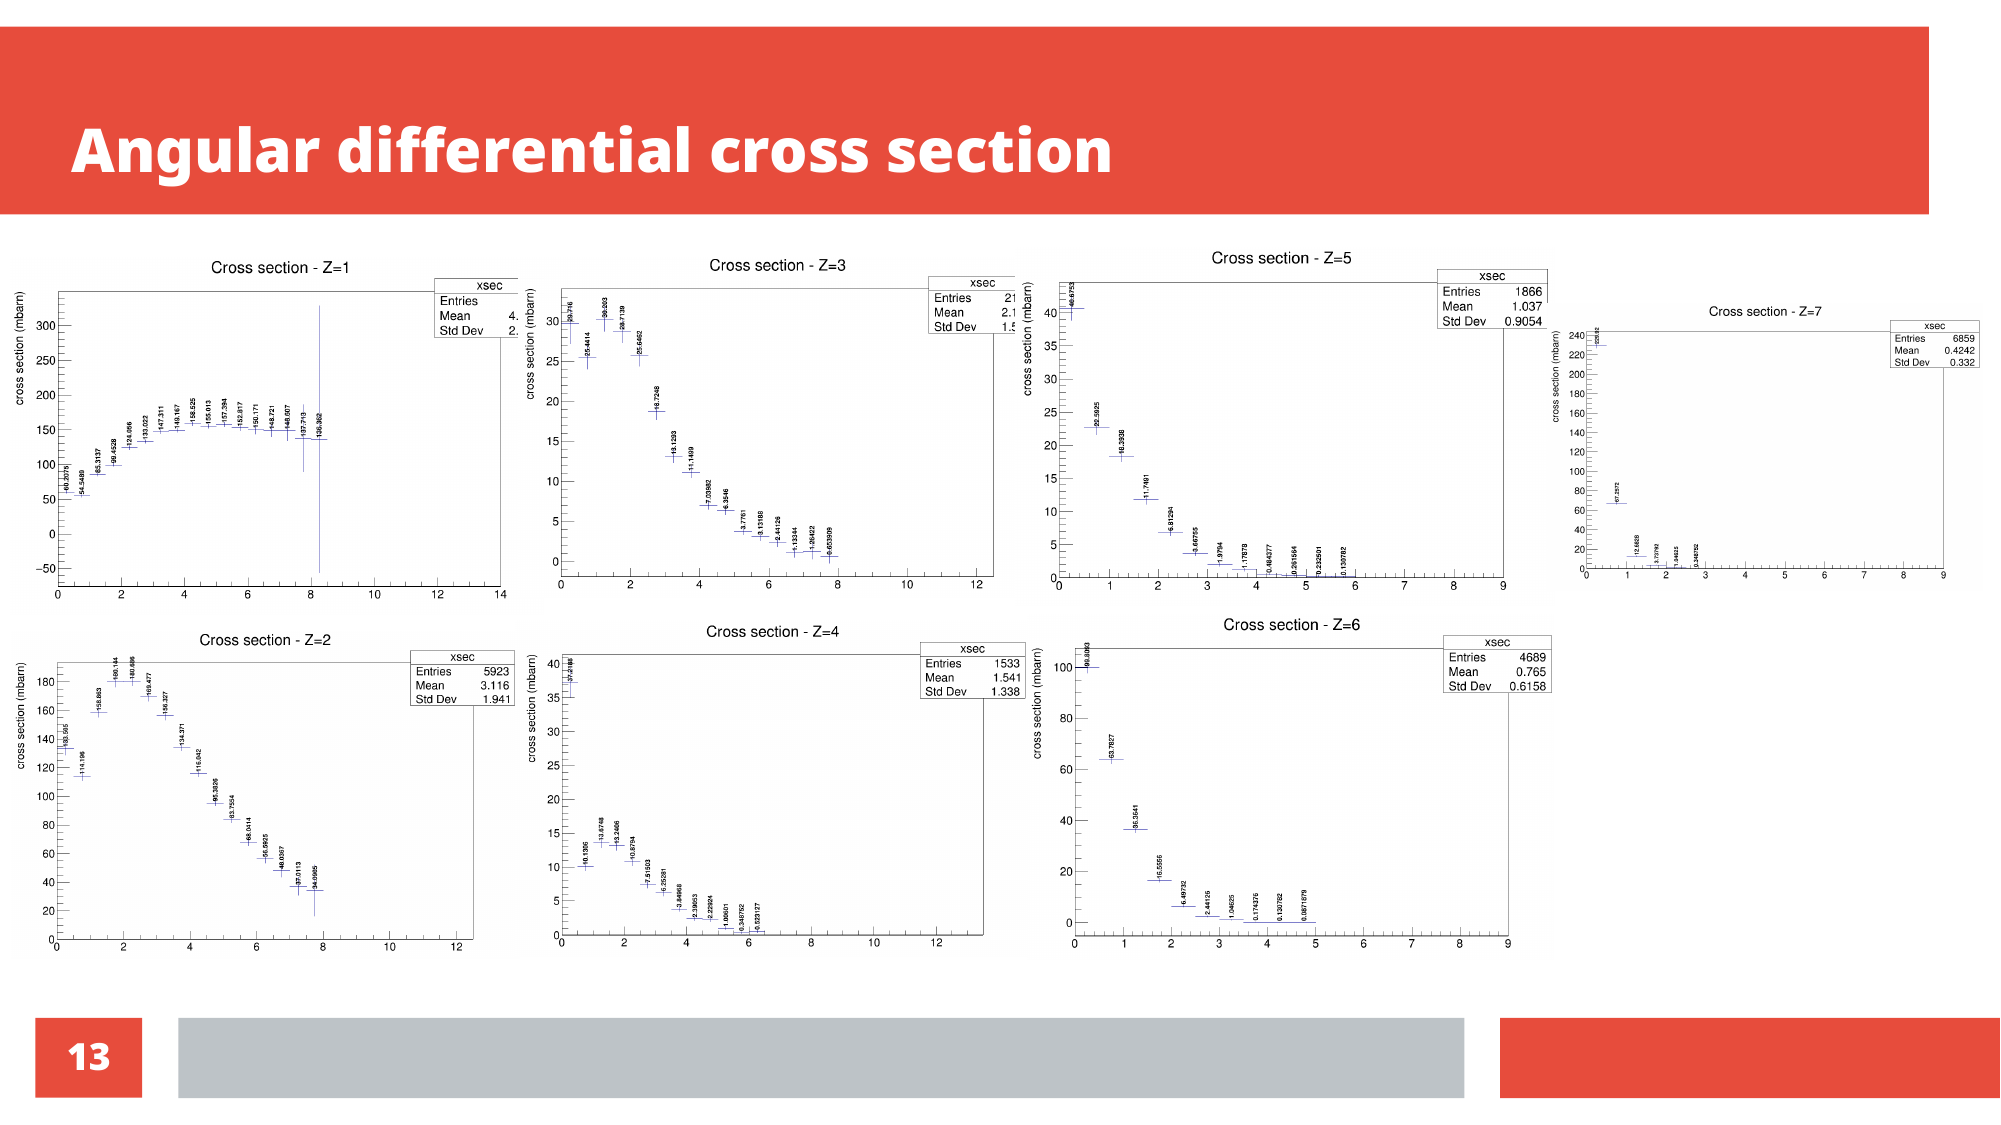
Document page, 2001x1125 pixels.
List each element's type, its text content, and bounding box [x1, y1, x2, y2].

picture [10, 247, 1983, 615]
picture [11, 614, 1554, 960]
title Angular differential cross section [71, 53, 1929, 188]
